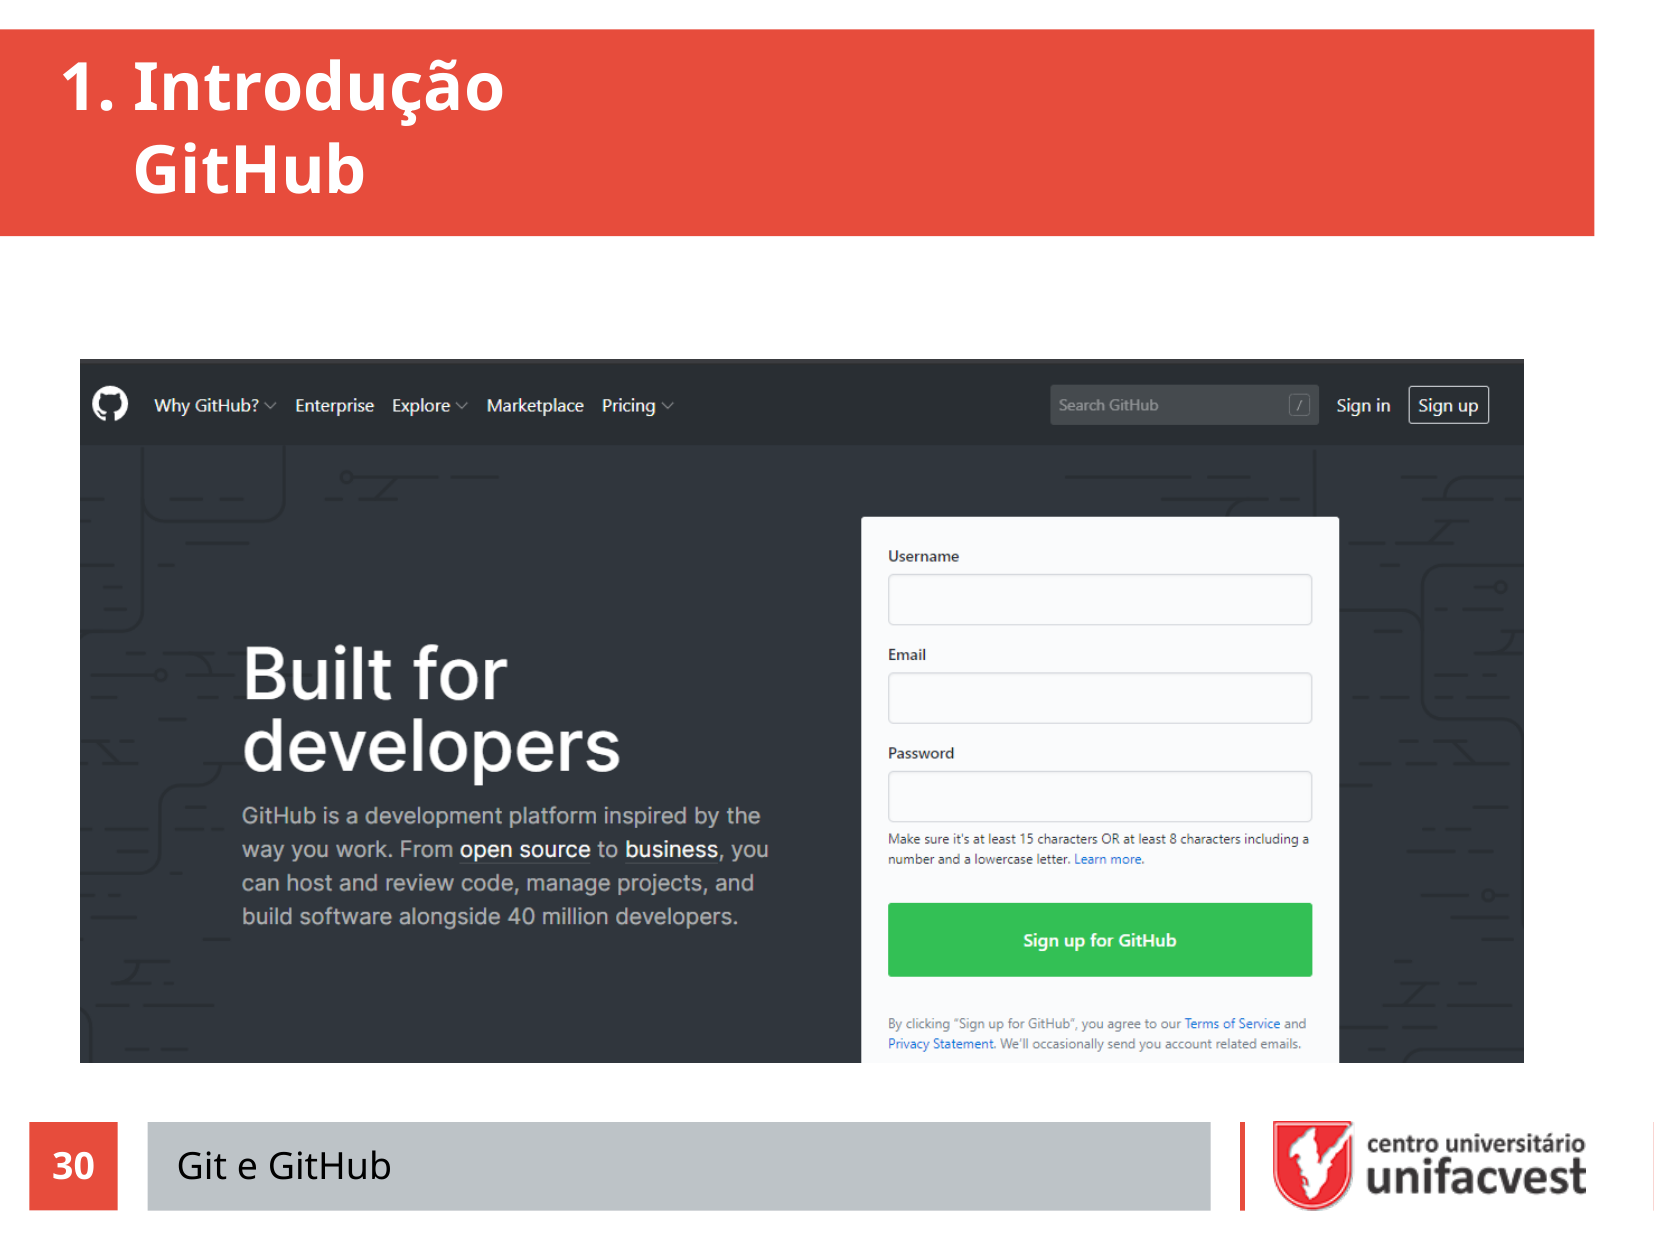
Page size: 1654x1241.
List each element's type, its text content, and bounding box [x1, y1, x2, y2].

text_box Git e GitHub [161, 1132, 1212, 1196]
list [59, 324, 1566, 1093]
text_box [1245, 1120, 1654, 1212]
picture [80, 359, 1524, 1063]
title 1. Introdução GitHub [59, 59, 1595, 207]
picture [1273, 1121, 1586, 1211]
